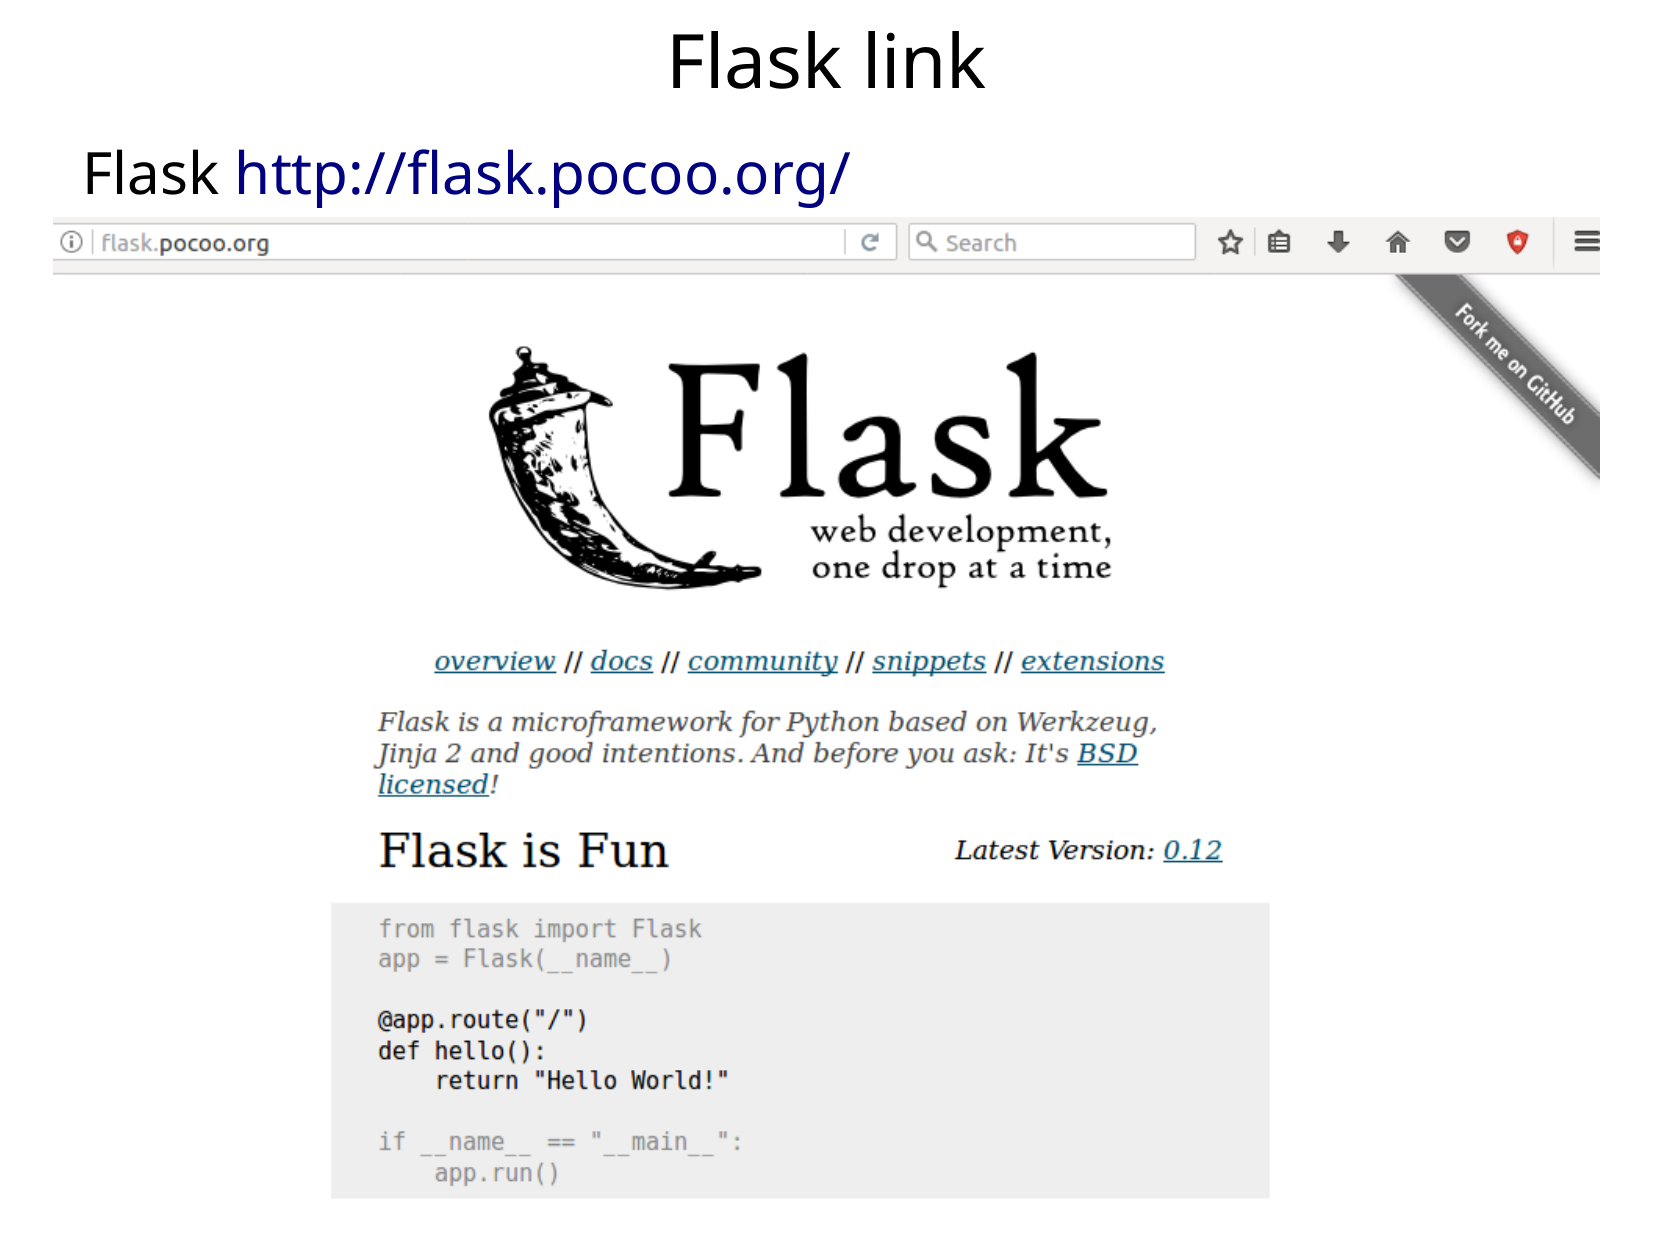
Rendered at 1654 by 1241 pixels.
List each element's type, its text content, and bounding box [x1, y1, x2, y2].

subtitle Flask http://flask.pocoo.org/ [82, 126, 1571, 217]
picture [53, 217, 1600, 1205]
title Flask link [82, 17, 1571, 101]
